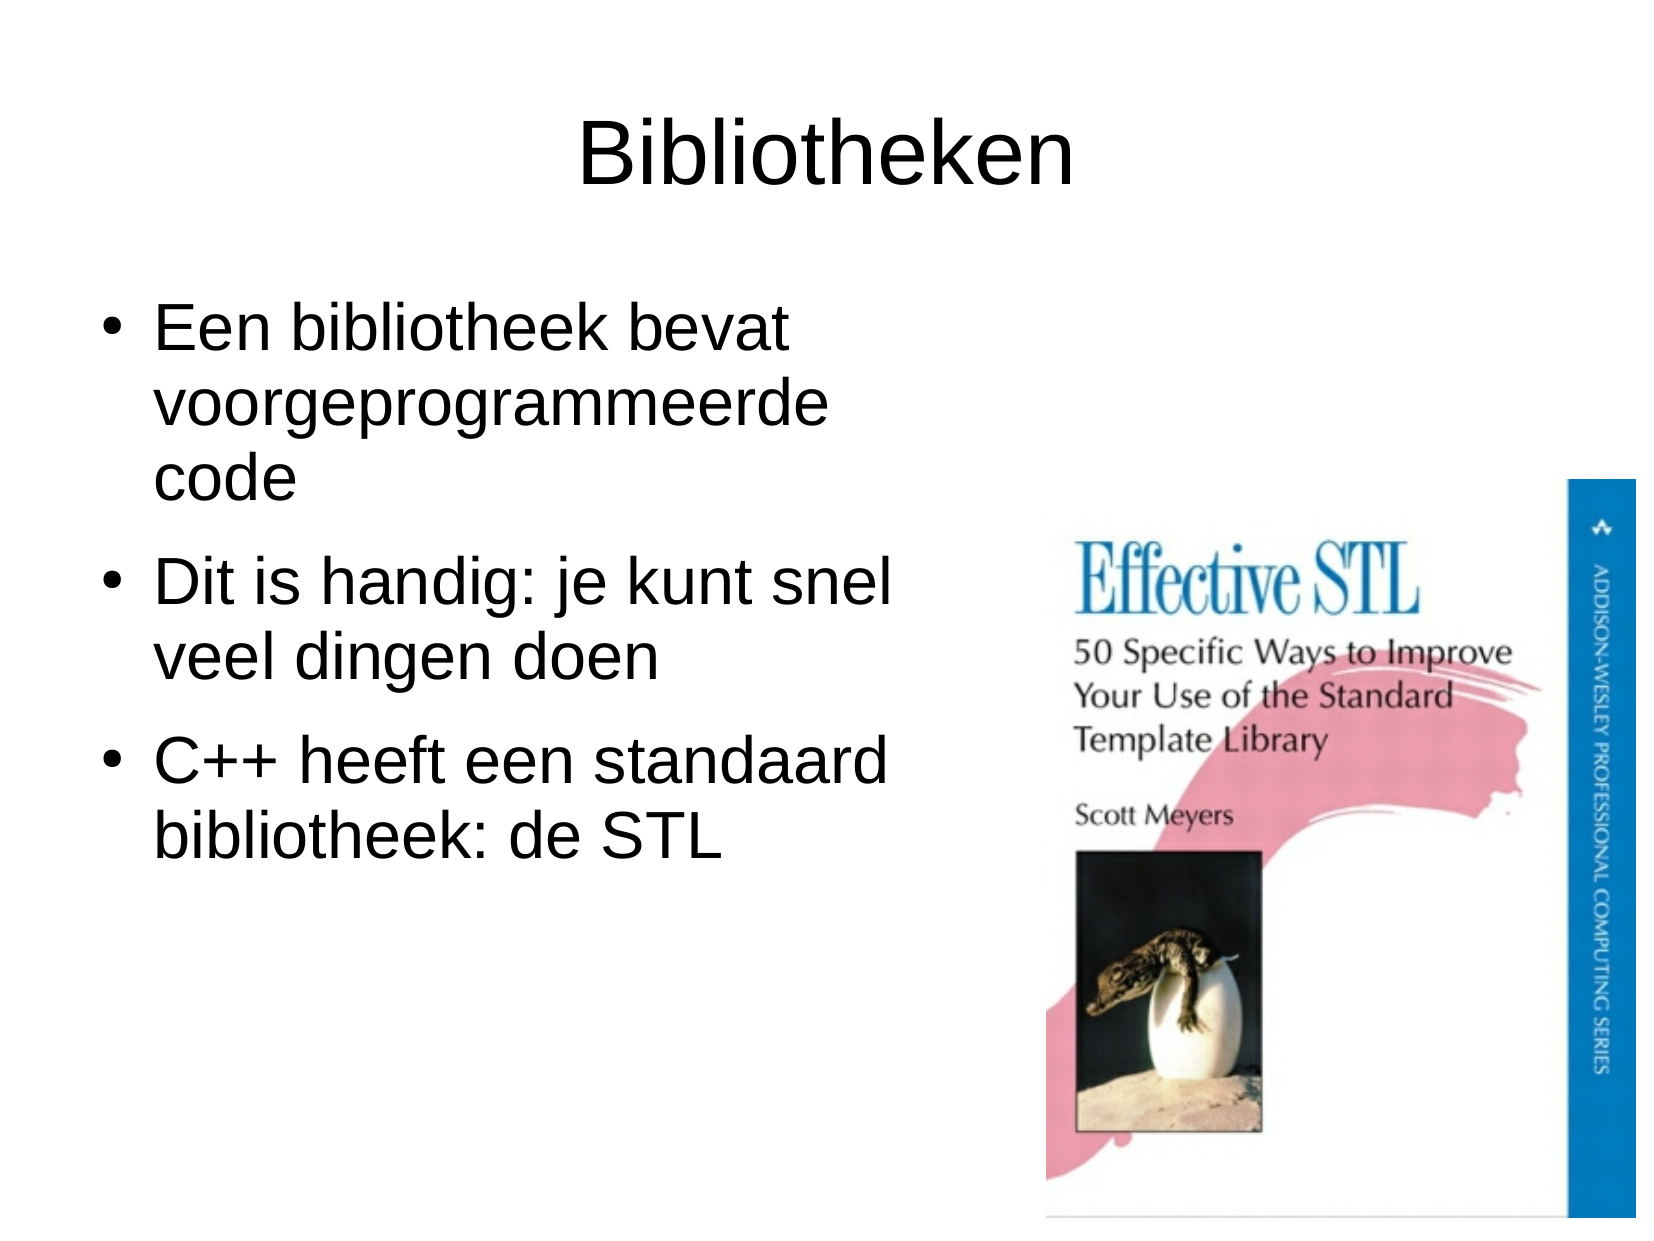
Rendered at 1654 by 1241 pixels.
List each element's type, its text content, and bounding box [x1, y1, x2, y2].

title Bibliotheken [82, 49, 1571, 257]
picture [1046, 479, 1636, 1219]
list Een bibliotheek bevat voorgeprogrammeerde code Dit is handig: je kunt snel veel dingen doen C++ heeft een standaard bibliotheek: de STL [82, 290, 991, 1186]
